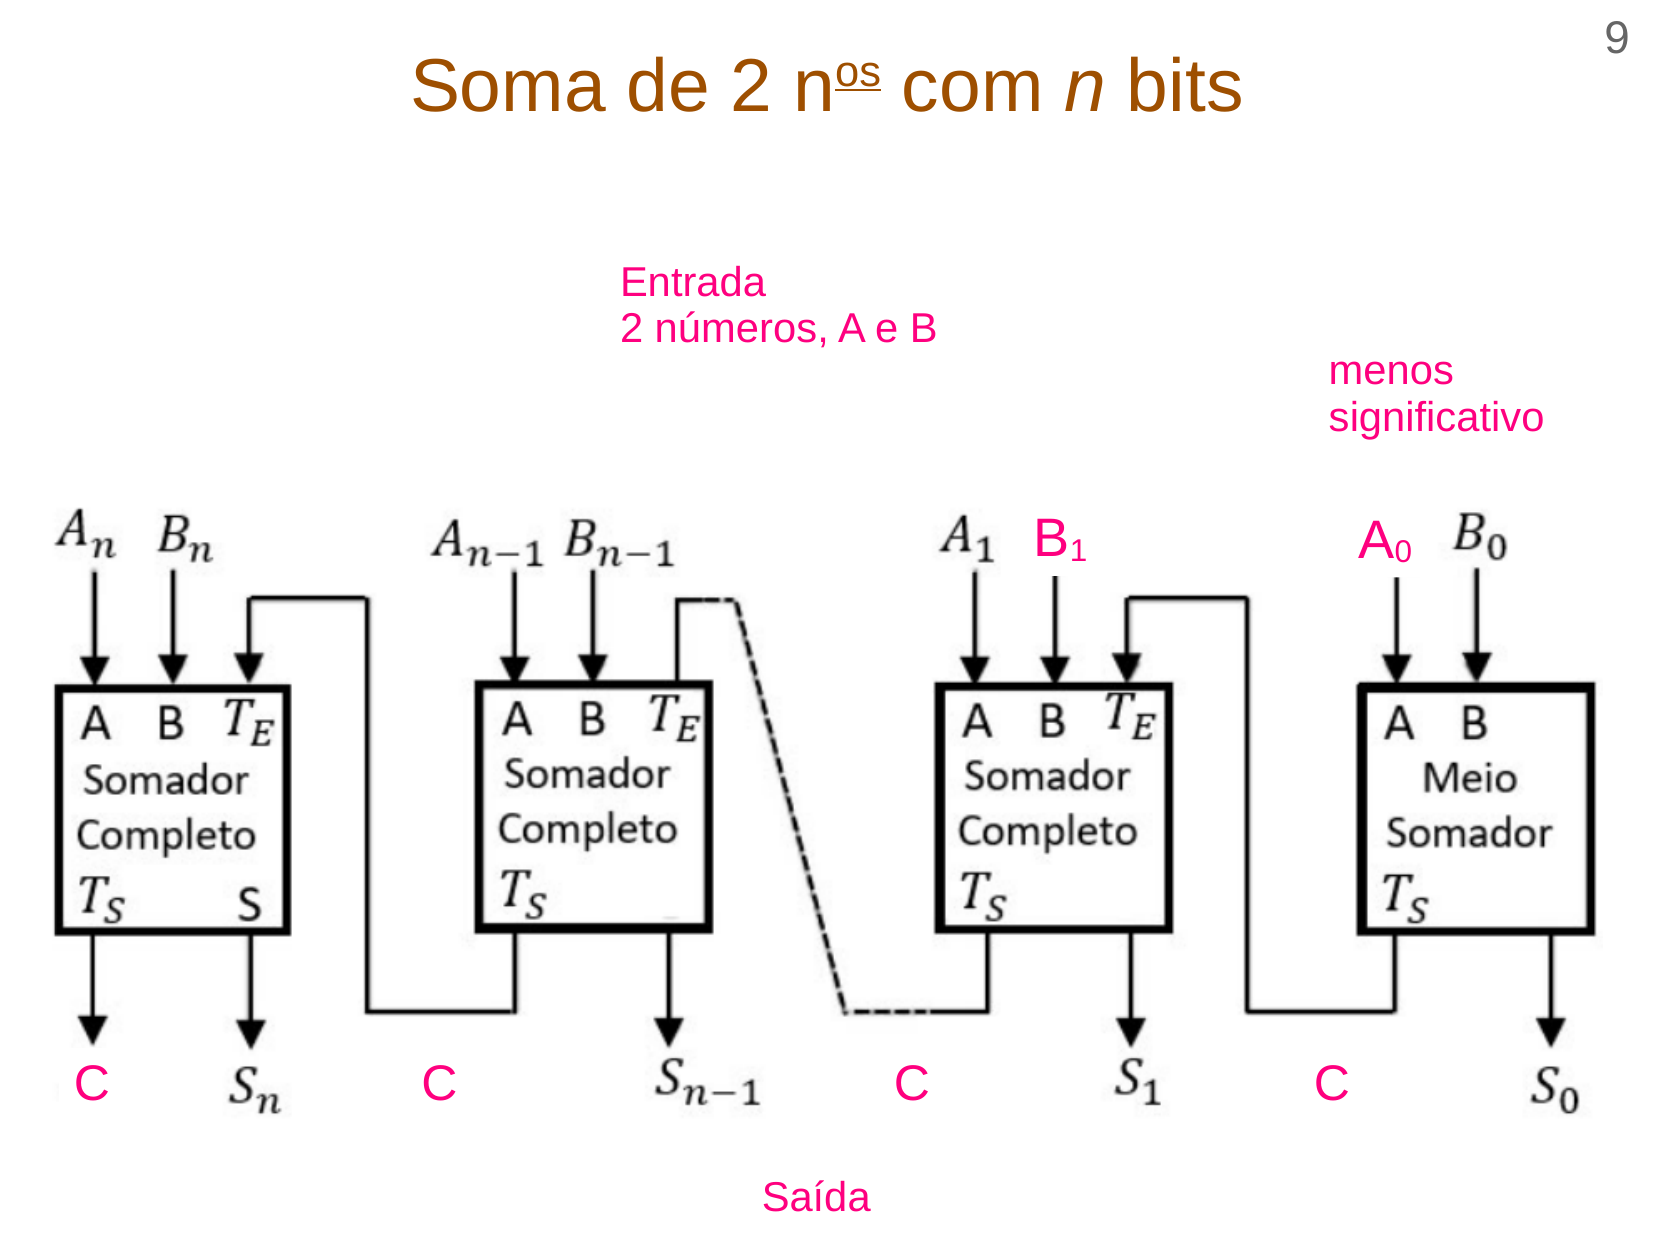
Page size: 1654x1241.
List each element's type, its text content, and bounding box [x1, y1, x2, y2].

text_box C [1299, 1048, 1365, 1119]
text_box A0 [1343, 501, 1433, 578]
text_box B1 [1018, 500, 1108, 576]
text_box C [879, 1048, 945, 1119]
text_box menos significativo [1313, 339, 1560, 477]
text_box C [406, 1048, 473, 1119]
text_box Entrada 2 números, A e B [605, 250, 953, 359]
text_box C [59, 1048, 178, 1119]
title Soma de 2 nos com n bits [59, 29, 1595, 148]
text_box Saída [747, 1166, 886, 1228]
picture [40, 501, 1603, 1123]
